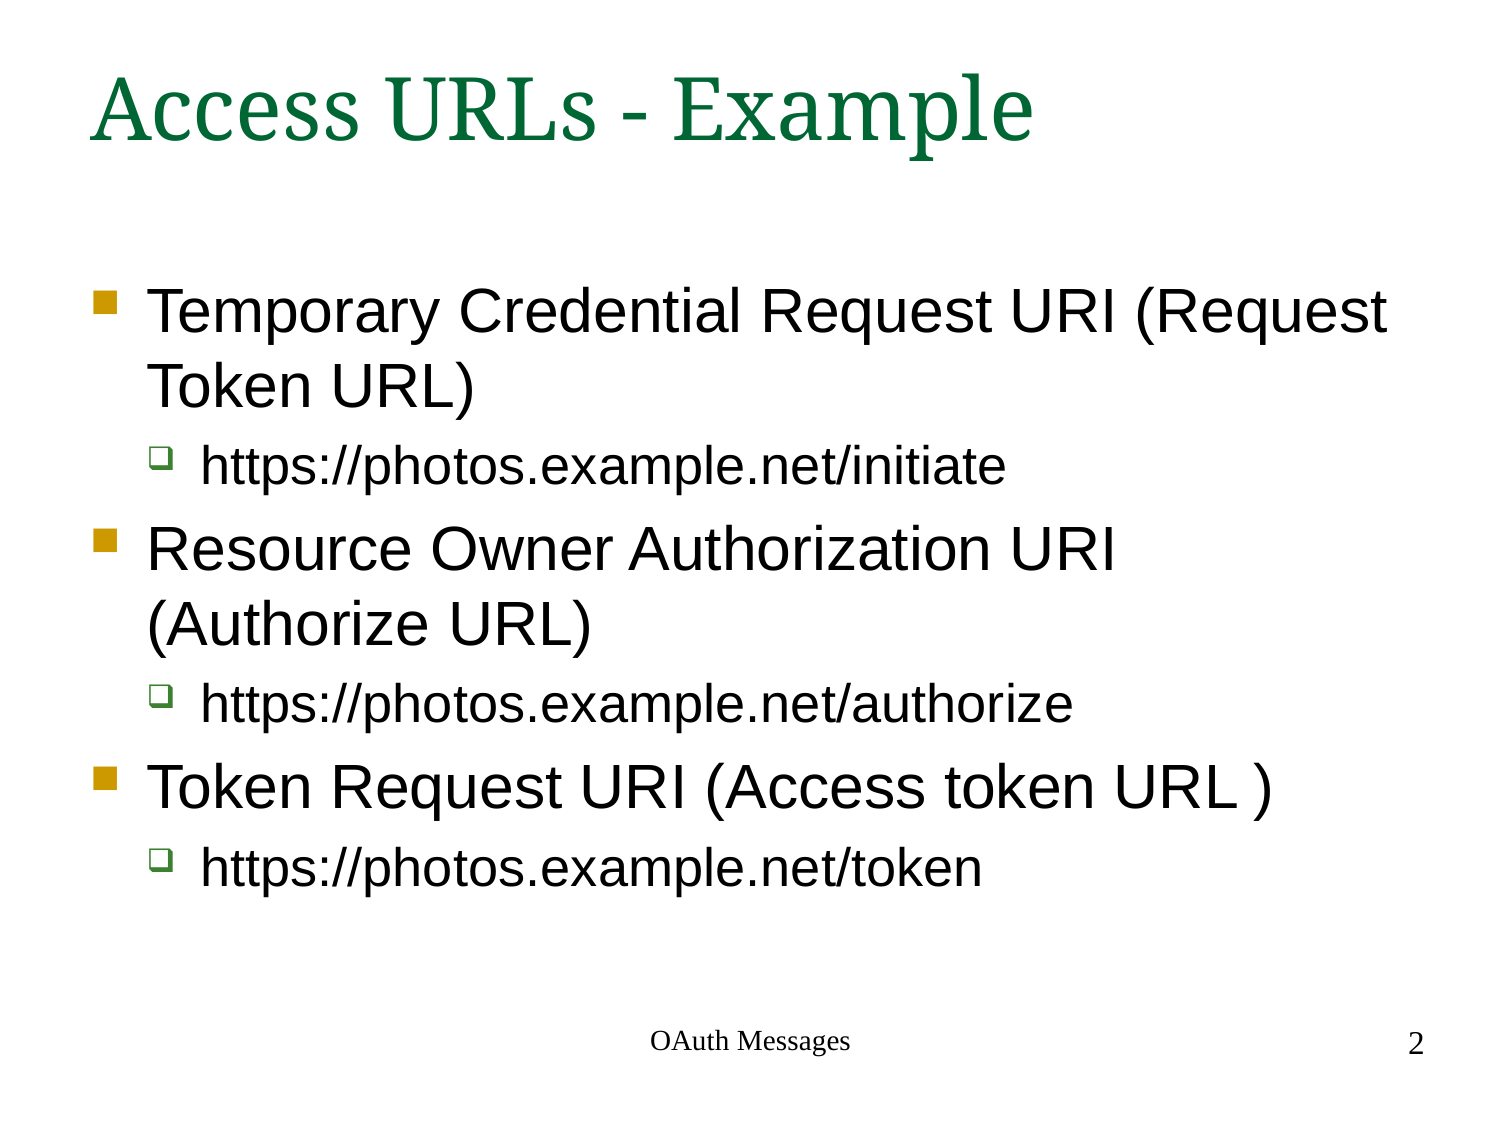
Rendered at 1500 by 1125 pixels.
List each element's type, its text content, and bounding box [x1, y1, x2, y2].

list Temporary Credential Request URI (Request Token URL) https://photos.example.net/initiate Resource Owner Authorization URI (Authorize URL) https://photos.example.net/authorize Token Request URI (Access token URL ) https://photos.example.net/token [75, 262, 1425, 1006]
title Access URLs - Example [75, 45, 1425, 233]
